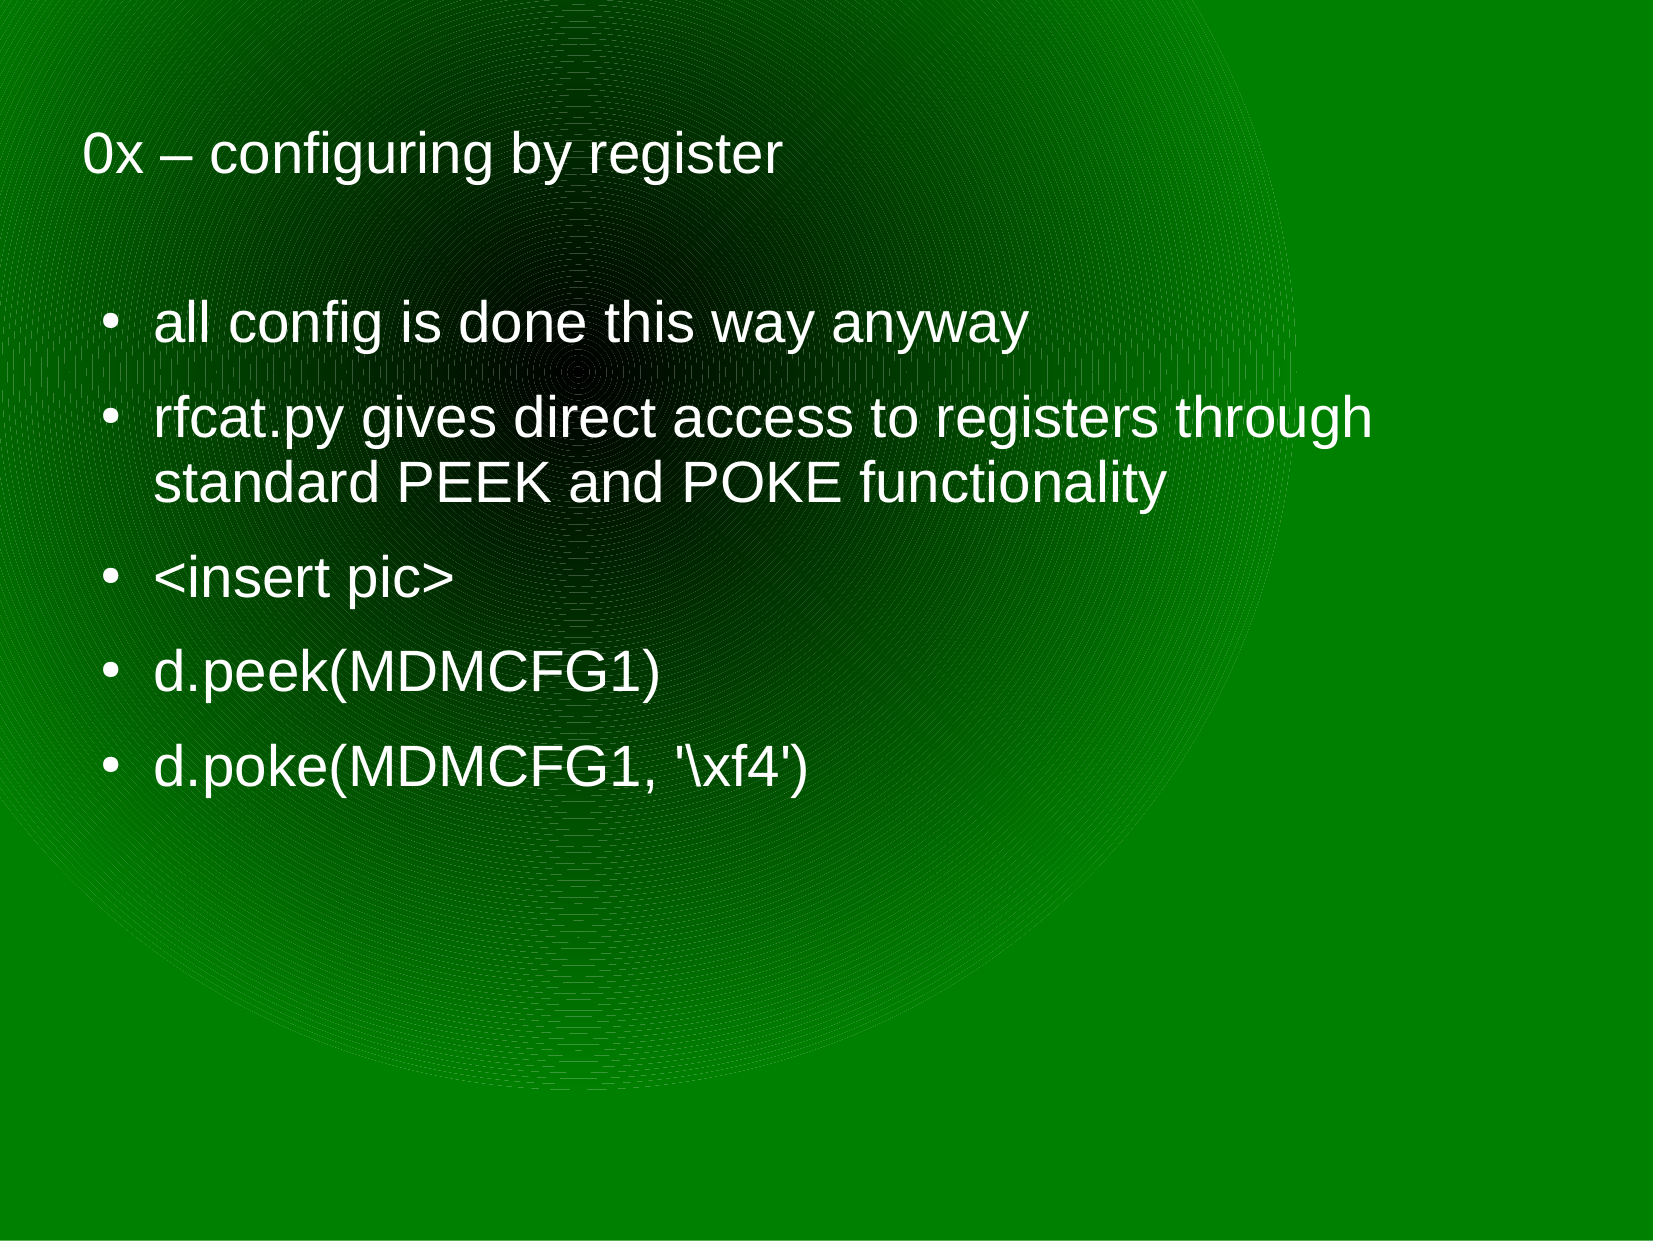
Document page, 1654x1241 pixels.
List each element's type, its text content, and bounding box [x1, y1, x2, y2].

list all config is done this way anyway rfcat.py gives direct access to registers through standard PEEK and POKE functionality <insert pic> d.peek(MDMCFG1) d.poke(MDMCFG1, '\xf4') [82, 290, 1571, 1109]
title 0x – configuring by register [82, 49, 1571, 257]
